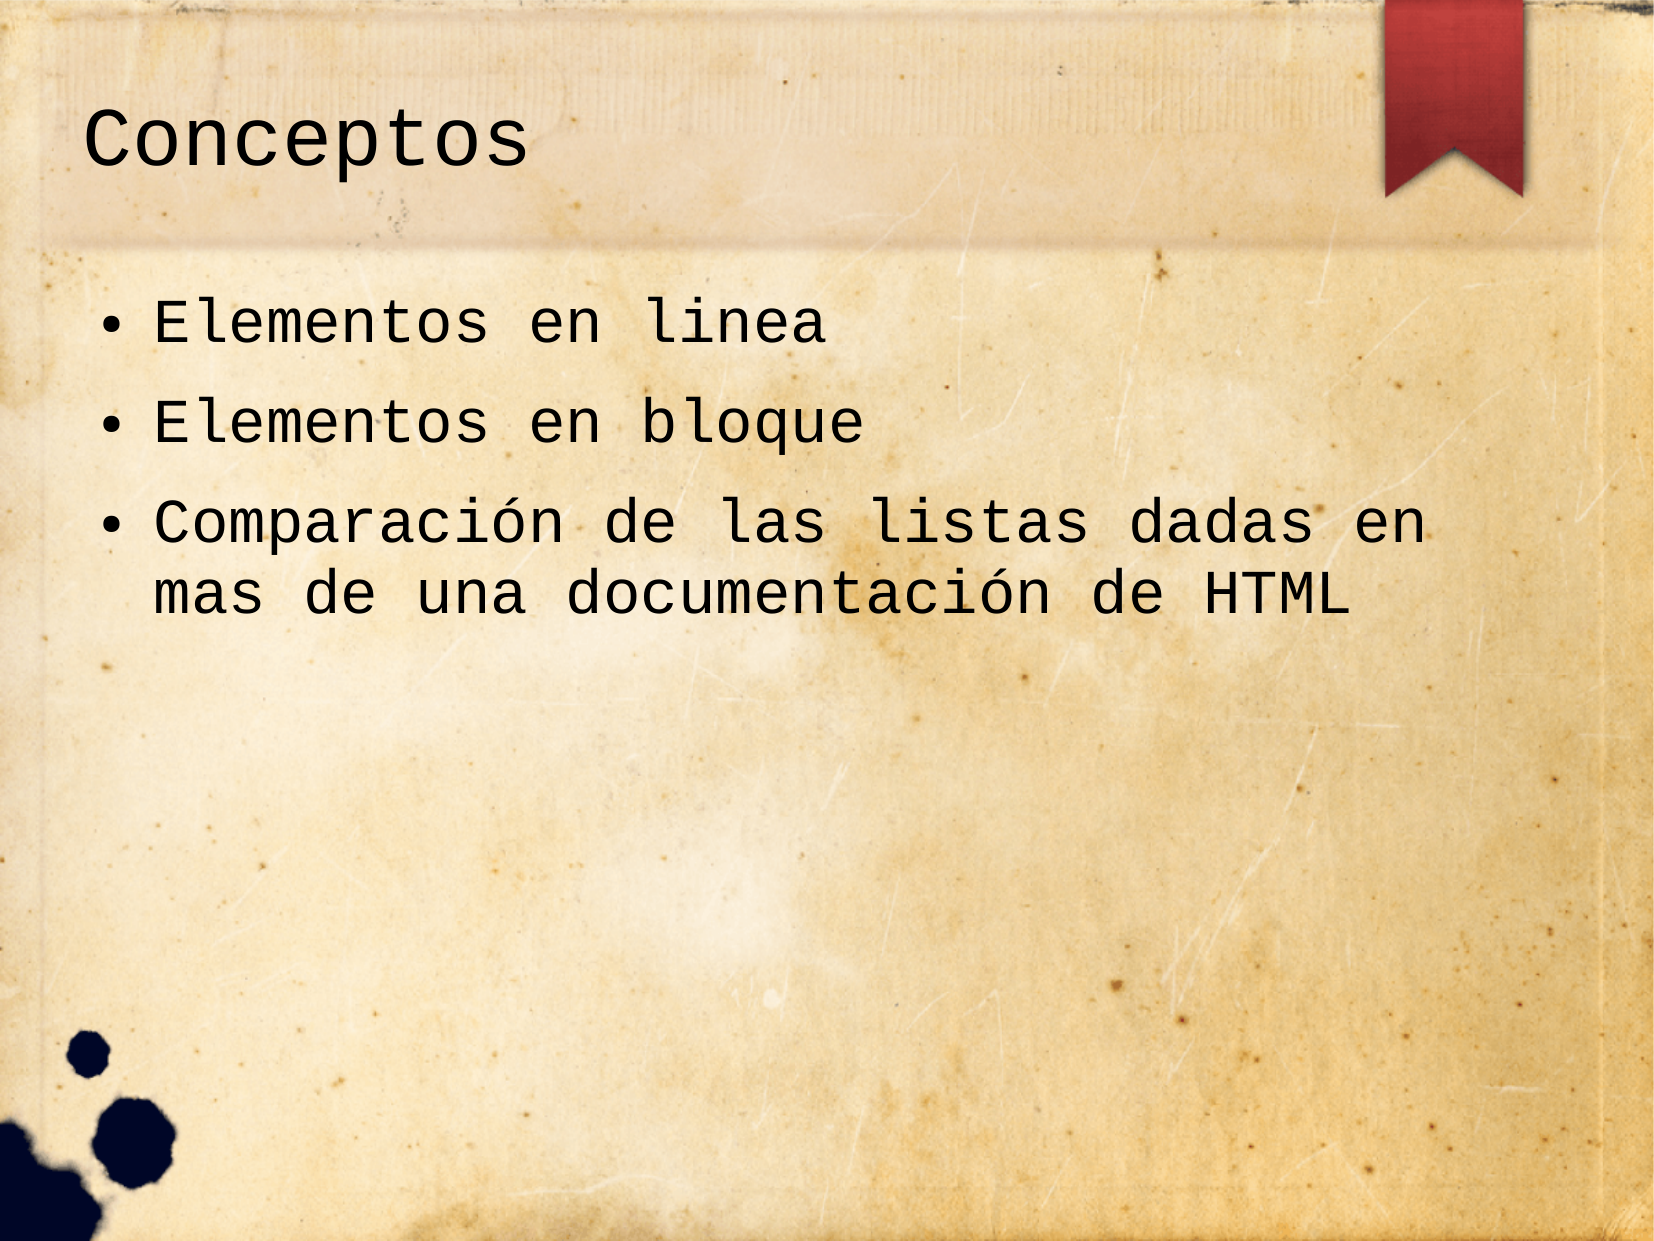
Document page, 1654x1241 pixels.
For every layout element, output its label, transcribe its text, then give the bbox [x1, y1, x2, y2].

list Elementos en linea Elementos en bloque Comparación de las listas dadas en mas de una documentación de HTML [82, 290, 1538, 1010]
title Conceptos [82, 49, 1347, 237]
picture [0, 0, 1654, 1241]
